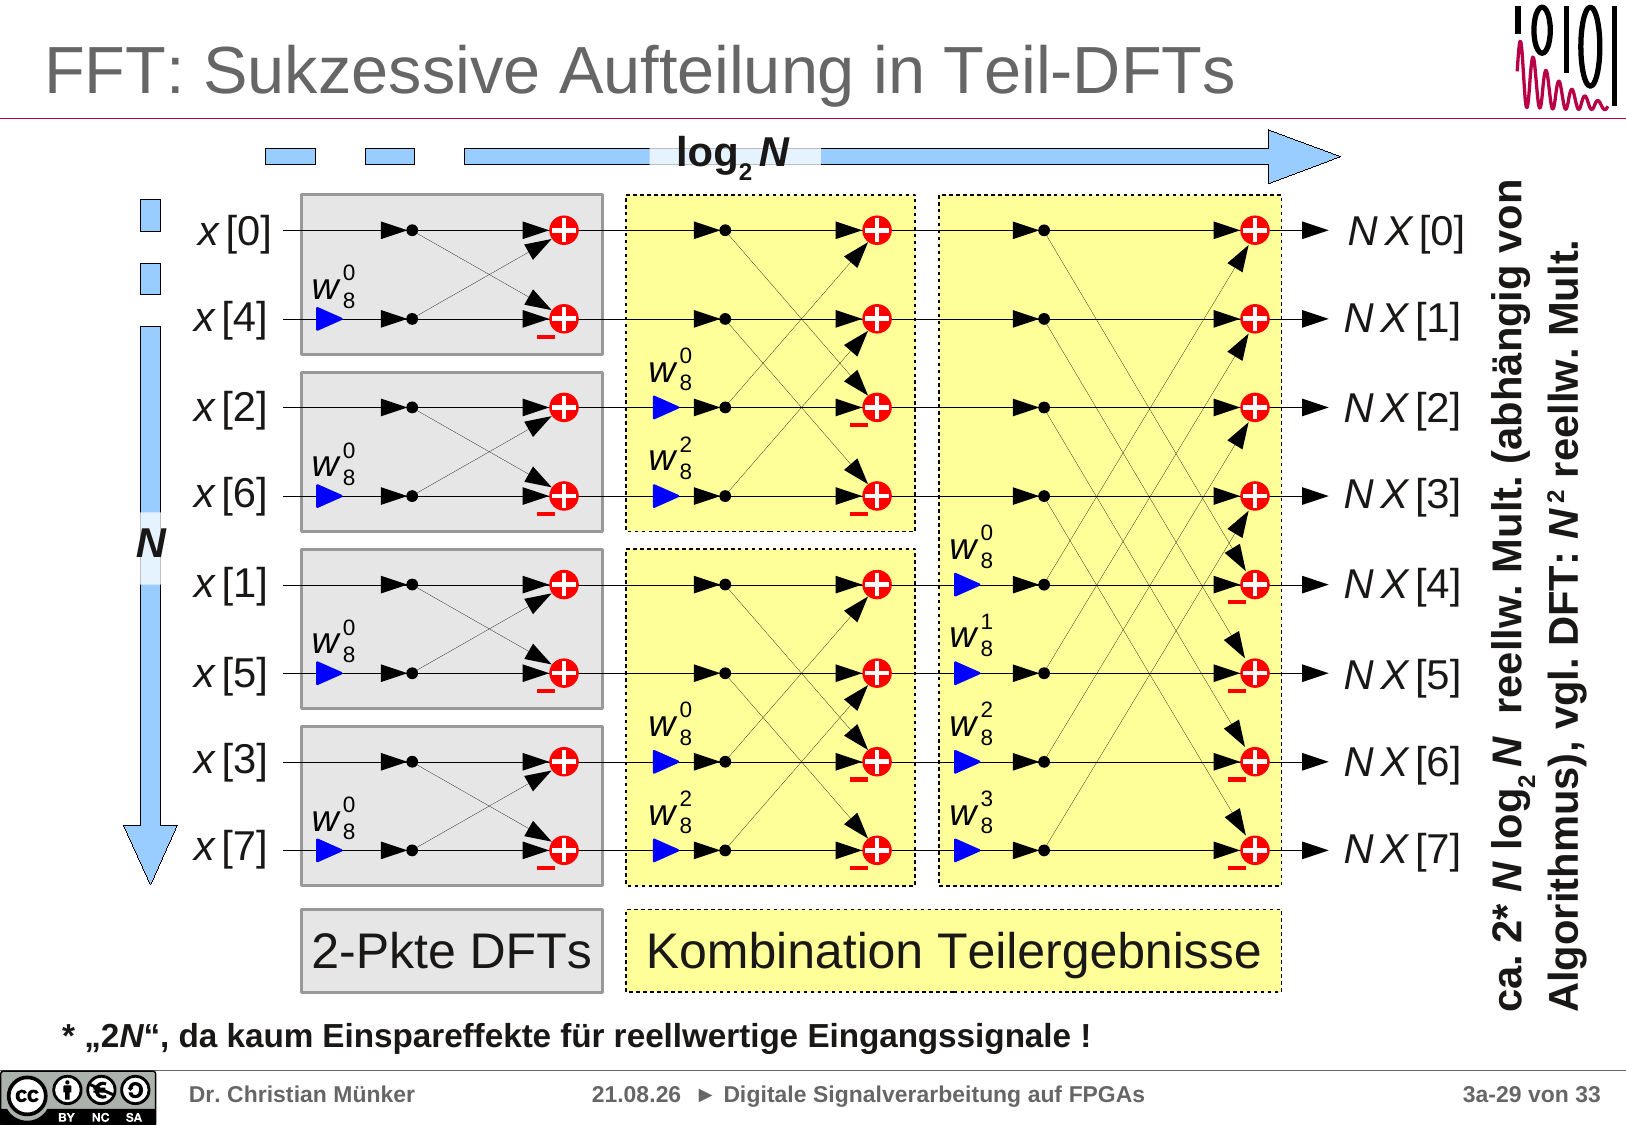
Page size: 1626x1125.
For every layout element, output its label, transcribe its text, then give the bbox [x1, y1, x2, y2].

chart [943, 520, 1000, 573]
text_box [123, 585, 178, 885]
chart [943, 698, 1000, 751]
text_box [365, 148, 415, 165]
text_box x [0] [183, 200, 290, 273]
text_box 2-Pkte DFTs [301, 909, 603, 993]
text_box x [3] [179, 727, 283, 800]
text_box [140, 263, 161, 295]
text_box [140, 326, 161, 512]
chart [641, 786, 699, 839]
text_box [301, 726, 603, 886]
text_box [821, 129, 1341, 184]
text_box N X [0] [1332, 200, 1481, 273]
text_box [301, 549, 603, 709]
chart [305, 792, 362, 845]
text_box N X [1] [1328, 286, 1477, 359]
chart [305, 261, 362, 313]
picture [1511, 0, 1624, 113]
text_box N X [6] [1328, 730, 1477, 803]
text_box x [7] [178, 815, 283, 888]
text_box [301, 372, 603, 532]
chart [641, 343, 699, 396]
text_box [625, 194, 916, 532]
text_box [301, 194, 603, 355]
chart [305, 615, 362, 668]
text_box [265, 148, 316, 165]
text_box ca. 2* N log2 N reellw. Mult. (abhängig von Algorithmus), vgl. DFT: N 2 reellw. Mult. [1476, 153, 1607, 1028]
text_box x [5] [179, 642, 283, 715]
text_box [464, 148, 649, 165]
text_box [938, 194, 1282, 886]
text_box N X [4] [1328, 553, 1477, 626]
chart [641, 698, 699, 751]
chart [943, 609, 1000, 662]
text_box x [1] [179, 551, 283, 624]
text_box N X [7] [1328, 818, 1477, 891]
chart [943, 786, 1000, 839]
chart [641, 432, 699, 485]
chart [305, 438, 362, 491]
text_box N X [5] [1328, 644, 1477, 717]
text_box N X [3] [1328, 463, 1477, 536]
text_box x [6] [178, 462, 283, 535]
text_box [140, 199, 161, 232]
title FFT: Sukzessive Aufteilung in Teil-DFTs [44, 17, 1299, 130]
text_box [625, 549, 916, 886]
text_box log2 N [649, 121, 821, 194]
text_box N X [2] [1328, 377, 1477, 450]
text_box Kombination Teilergebnisse [625, 909, 1282, 993]
text_box x [4] [178, 286, 283, 359]
text_box * „2N“, da kaum Einspareffekte für reellwertige Eingangssignale ! [47, 1009, 1382, 1063]
text_box x [2] [178, 376, 283, 449]
text_box N [100, 512, 195, 585]
